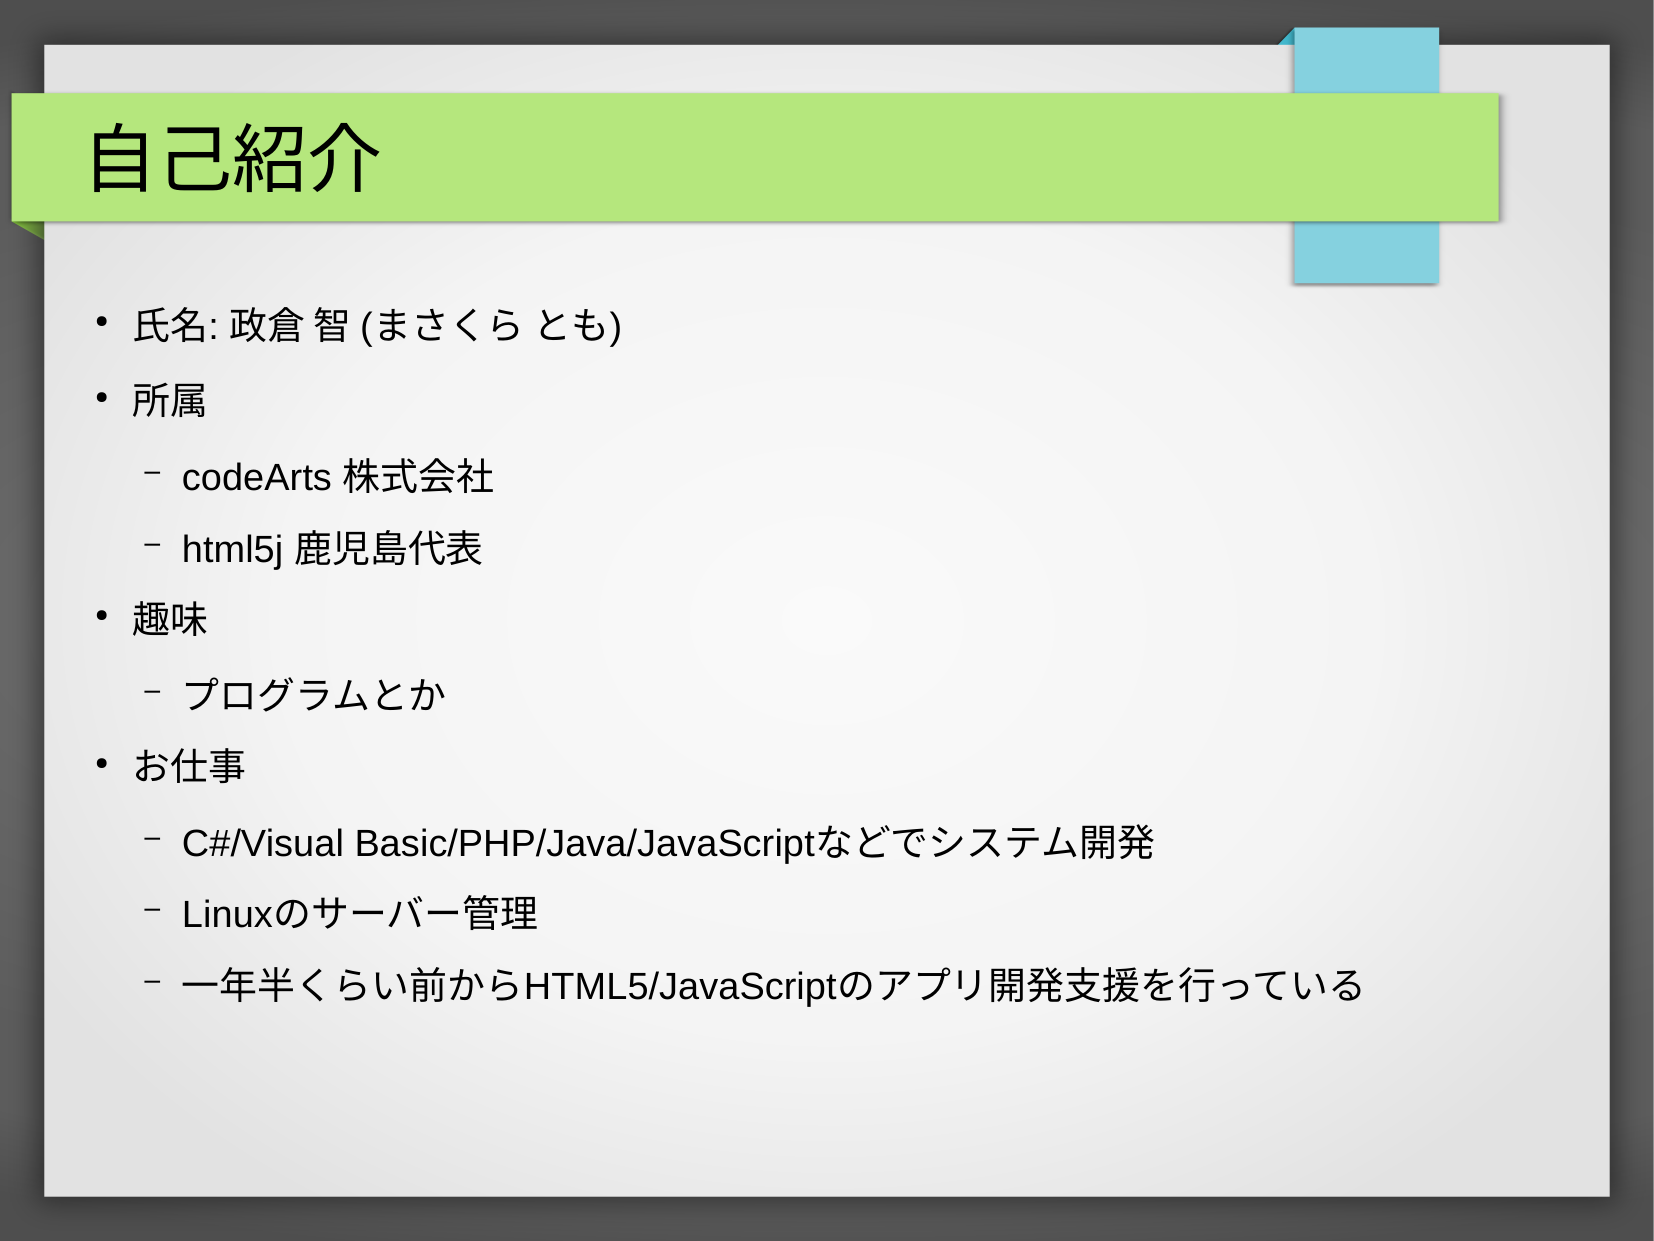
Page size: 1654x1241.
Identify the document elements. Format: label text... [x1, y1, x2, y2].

list 氏名: 政倉 智 (まさくら とも) 所属 codeArts 株式会社 html5j 鹿児島代表 趣味 プログラムとか お仕事 C#/Visual Basic/PHP/Java/JavaScriptなどでシステム開発 Linuxのサーバー管理 一年半くらい前からHTML5/JavaScriptのアプリ開発支援を行っている [82, 295, 1571, 1015]
picture [0, 0, 1654, 1241]
title 自己紹介 [82, 94, 1264, 213]
